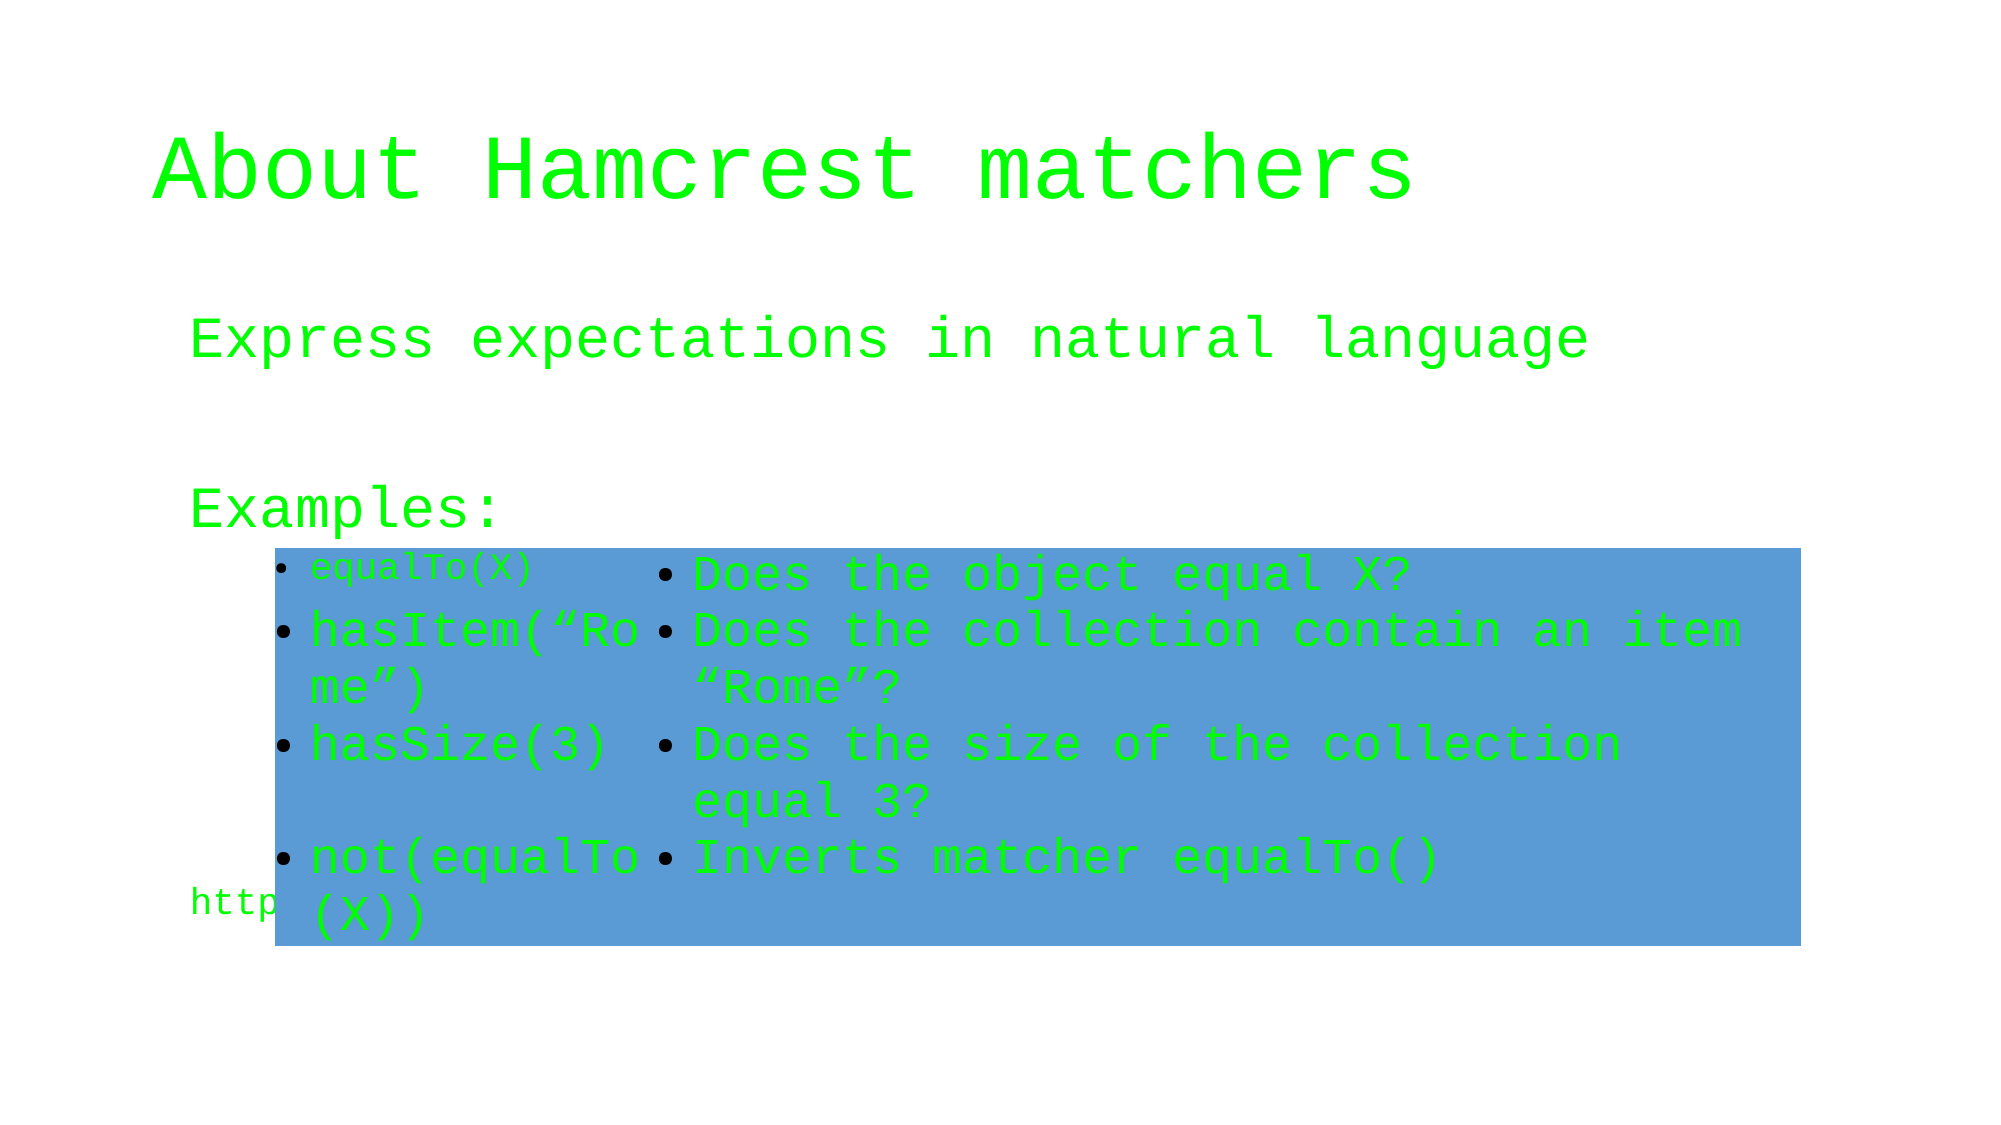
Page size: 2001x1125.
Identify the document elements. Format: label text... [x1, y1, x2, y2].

table_header equalTo(X) [275, 548, 657, 605]
table_header Does the object equal X? [657, 548, 1801, 605]
table_cell Inverts matcher equalTo() [657, 832, 1801, 946]
table_cell not(equalTo(X)) [275, 832, 657, 946]
list Express expectations in natural language Examples: http://hamcrest.org/JavaHamcrest/javadoc/1.3/org/hamcrest/Matchers.html [137, 299, 1863, 1014]
table_cell hasItem(“Rome”) [275, 605, 657, 719]
table_cell Does the collection contain an item “Rome”? [657, 605, 1801, 719]
table_cell hasSize(3) [275, 719, 657, 832]
title About Hamcrest matchers [137, 59, 1863, 278]
table_cell Does the size of the collection equal 3? [657, 719, 1801, 832]
